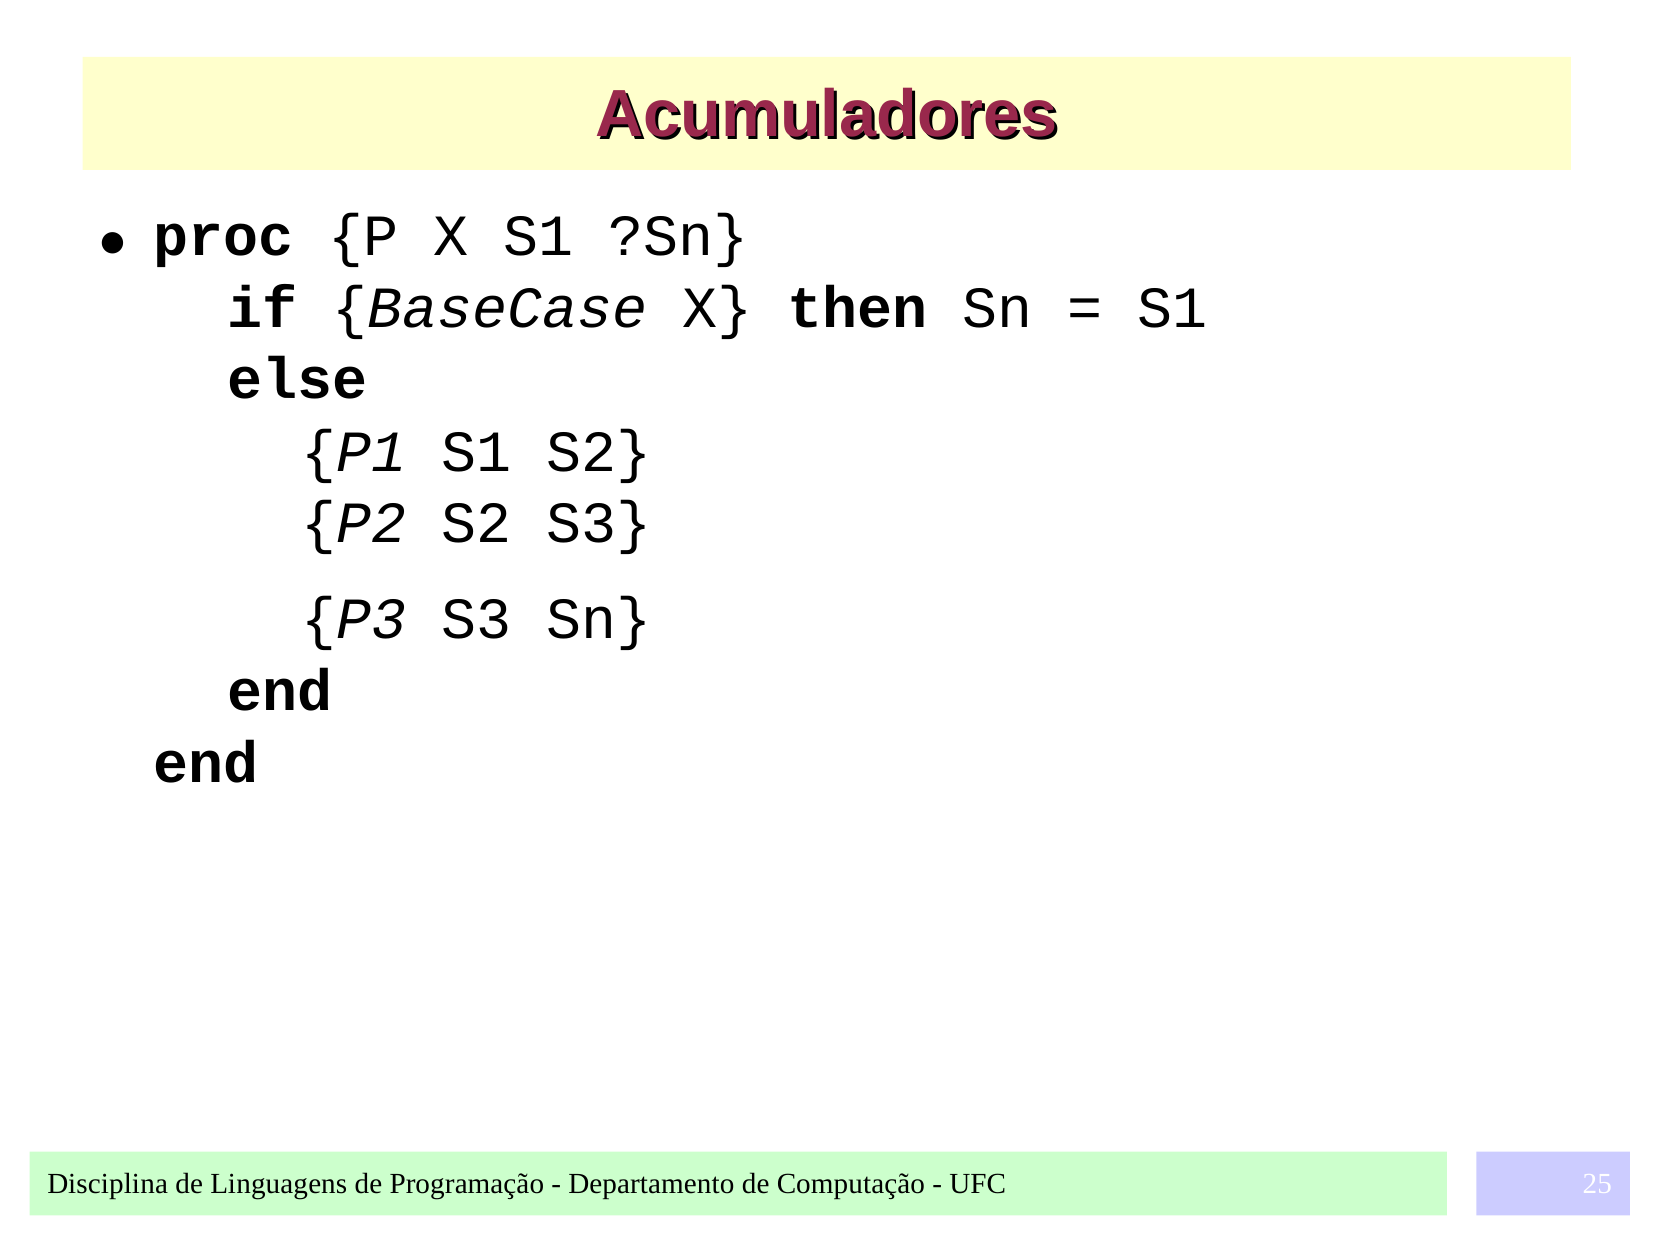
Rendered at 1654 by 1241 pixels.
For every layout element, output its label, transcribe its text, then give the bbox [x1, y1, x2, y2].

title Acumuladores [82, 56, 1571, 170]
list proc {P X S1 ?Sn} if {BaseCase X} then Sn = S1 else {P1 S1 S2} {P2 S2 S3} {P3 S3 Sn} end end [82, 206, 1571, 1137]
